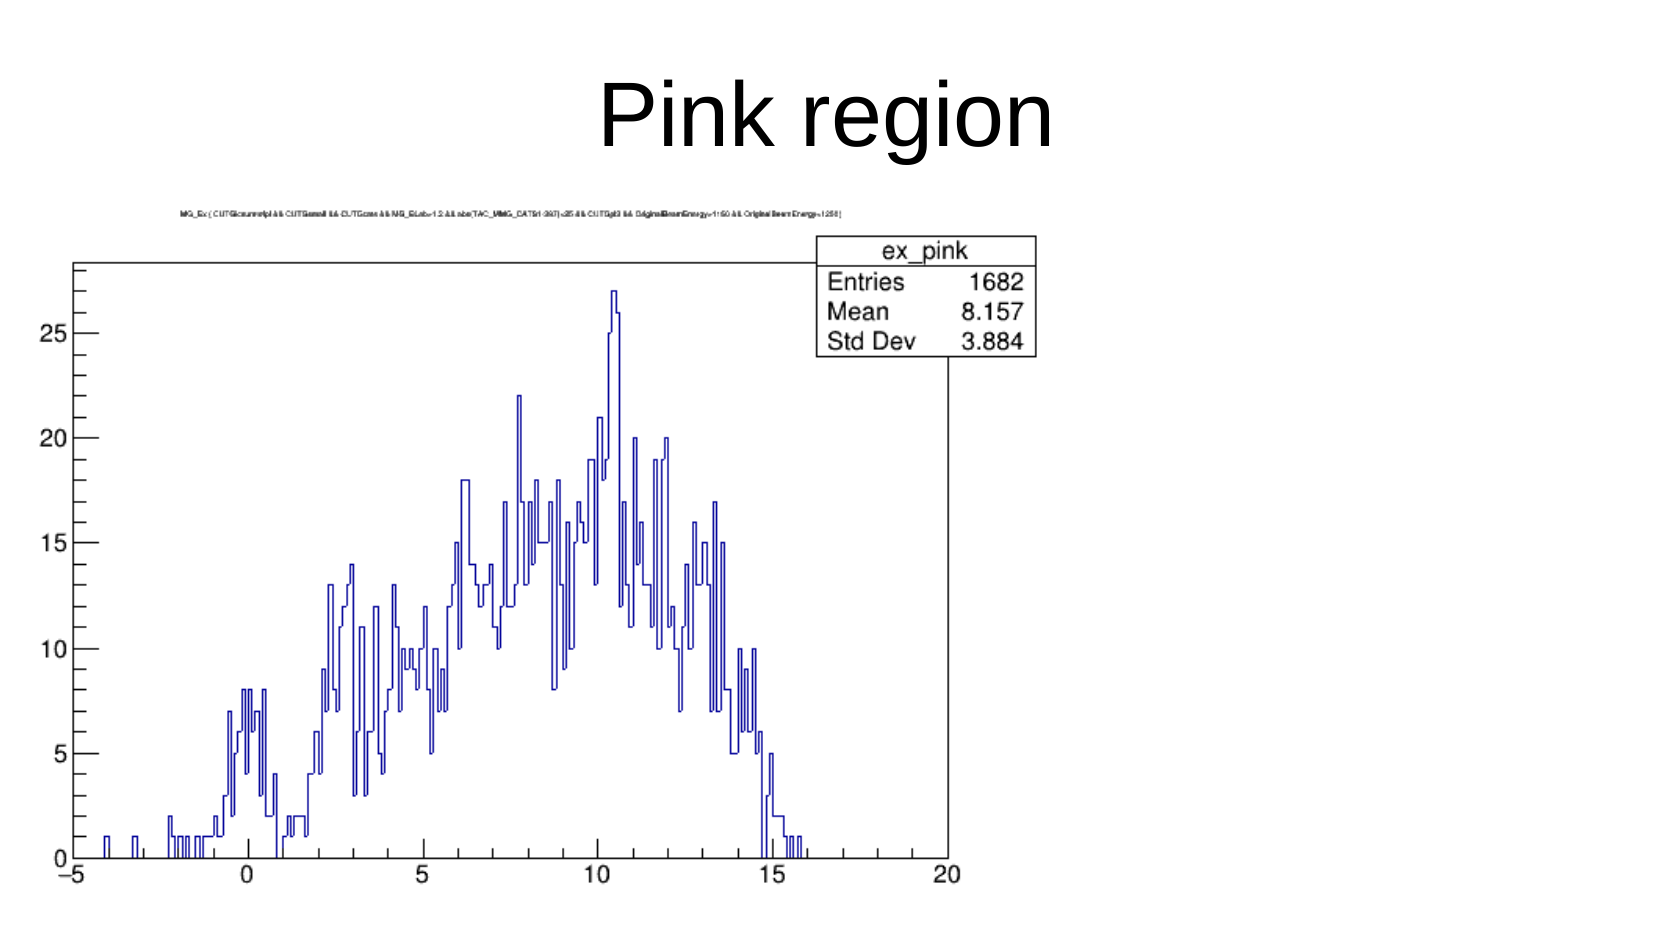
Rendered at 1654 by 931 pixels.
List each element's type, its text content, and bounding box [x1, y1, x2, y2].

picture [32, 192, 1051, 931]
title Pink region [82, 37, 1571, 193]
